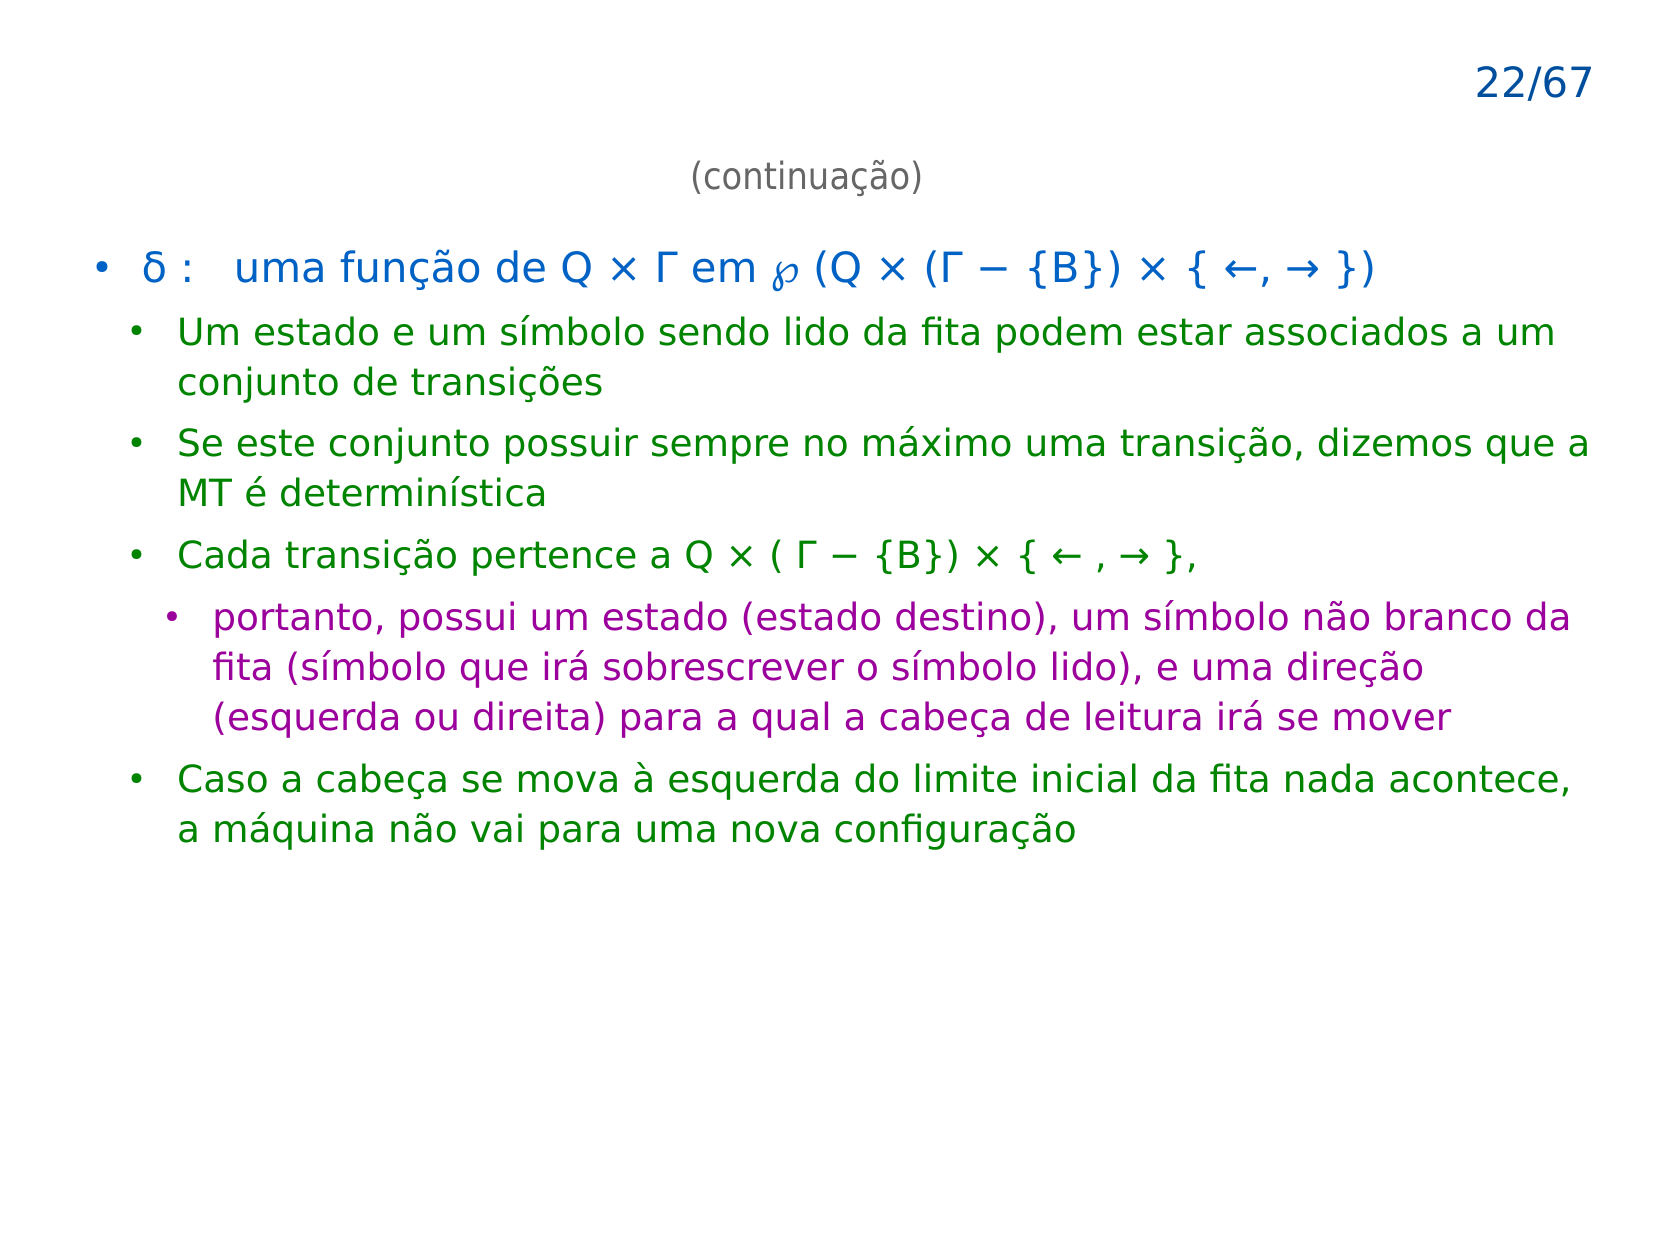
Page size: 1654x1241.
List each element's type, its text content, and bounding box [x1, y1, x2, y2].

list δ : uma função de Q × Γ em ℘ (Q × (Γ − {B}) × { ←, → }) Um estado e um símbolo sendo lido da fita podem estar associados a um conjunto de transições Se este conjunto possuir sempre no máximo uma transição, dizemos que a MT é determinística Cada transição pertence a Q × ( Γ − {B}) × { ← , → }, portanto, possui um estado (estado destino), um símbolo não branco da fita (símbolo que irá sobrescrever o símbolo lido), e uma direção (esquerda ou direita) para a qual a cabeça de leitura irá se mover Caso a cabeça se mova à esquerda do limite inicial da fita nada acontece, a máquina não vai para uma nova configuração [59, 236, 1595, 1211]
text_box (continuação) [675, 147, 965, 211]
